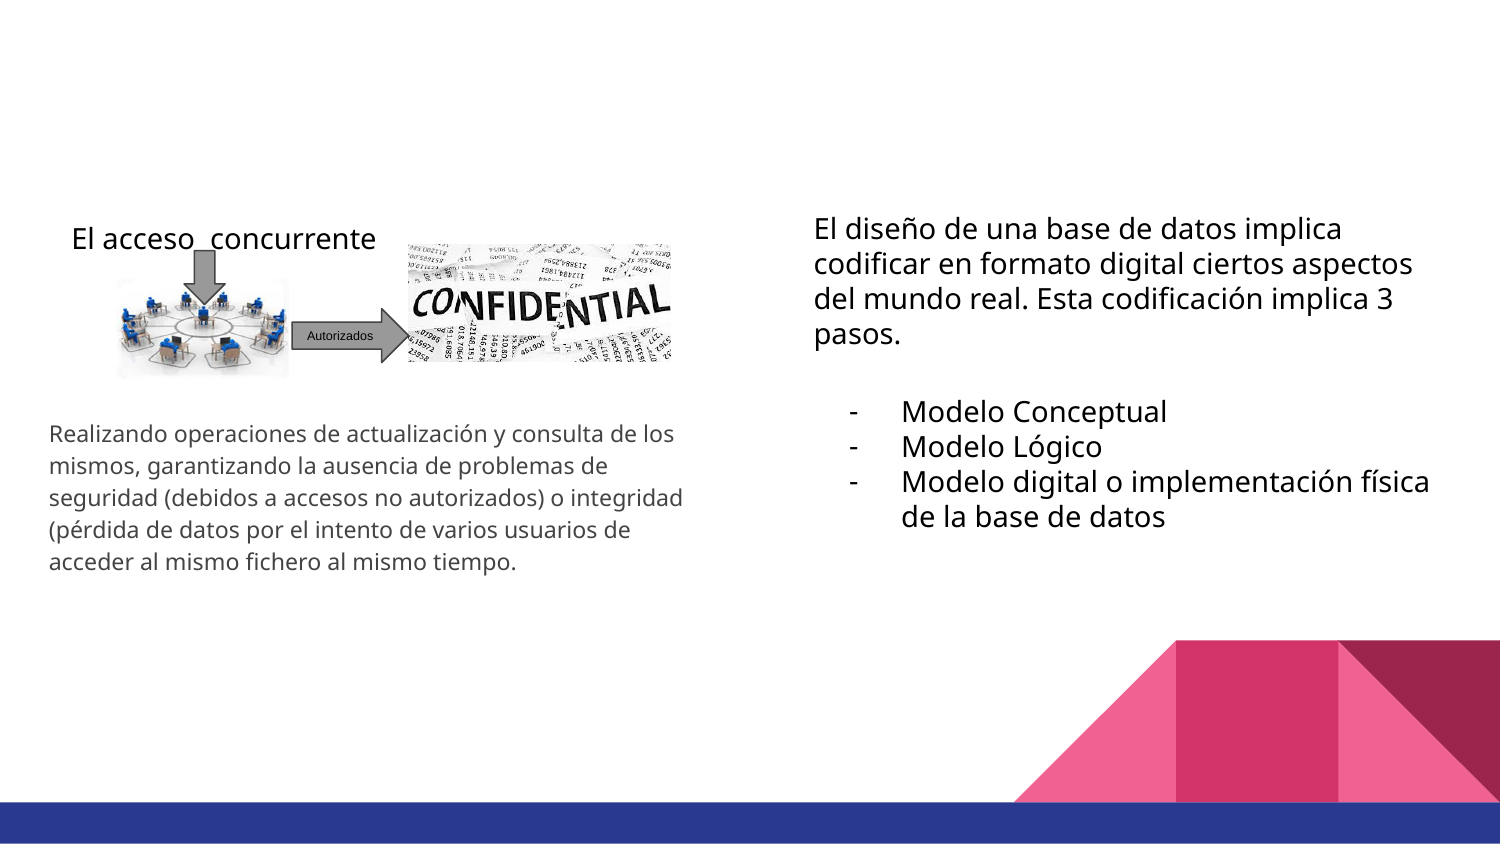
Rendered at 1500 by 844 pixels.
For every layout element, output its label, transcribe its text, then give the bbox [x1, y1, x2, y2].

text_box [184, 250, 226, 305]
text_box Modelo Conceptual Modelo Lógico Modelo digital o implementación física de la base de datos [811, 378, 1462, 548]
text_box El acceso concurrente [56, 205, 427, 271]
picture [408, 244, 671, 362]
text_box Autorizados [292, 308, 409, 363]
picture [116, 278, 289, 379]
list Realizando operaciones de actualización y consulta de los mismos, garantizando la ausencia de problemas de seguridad (debidos a accesos no autorizados) o integridad (pérdida de datos por el intento de varios usuarios de acceder al mismo fichero al mismo tiempo. [33, 400, 733, 594]
text_box El diseño de una base de datos implica codificar en formato digital ciertos aspectos del mundo real. Esta codificación implica 3 pasos. [798, 195, 1449, 366]
